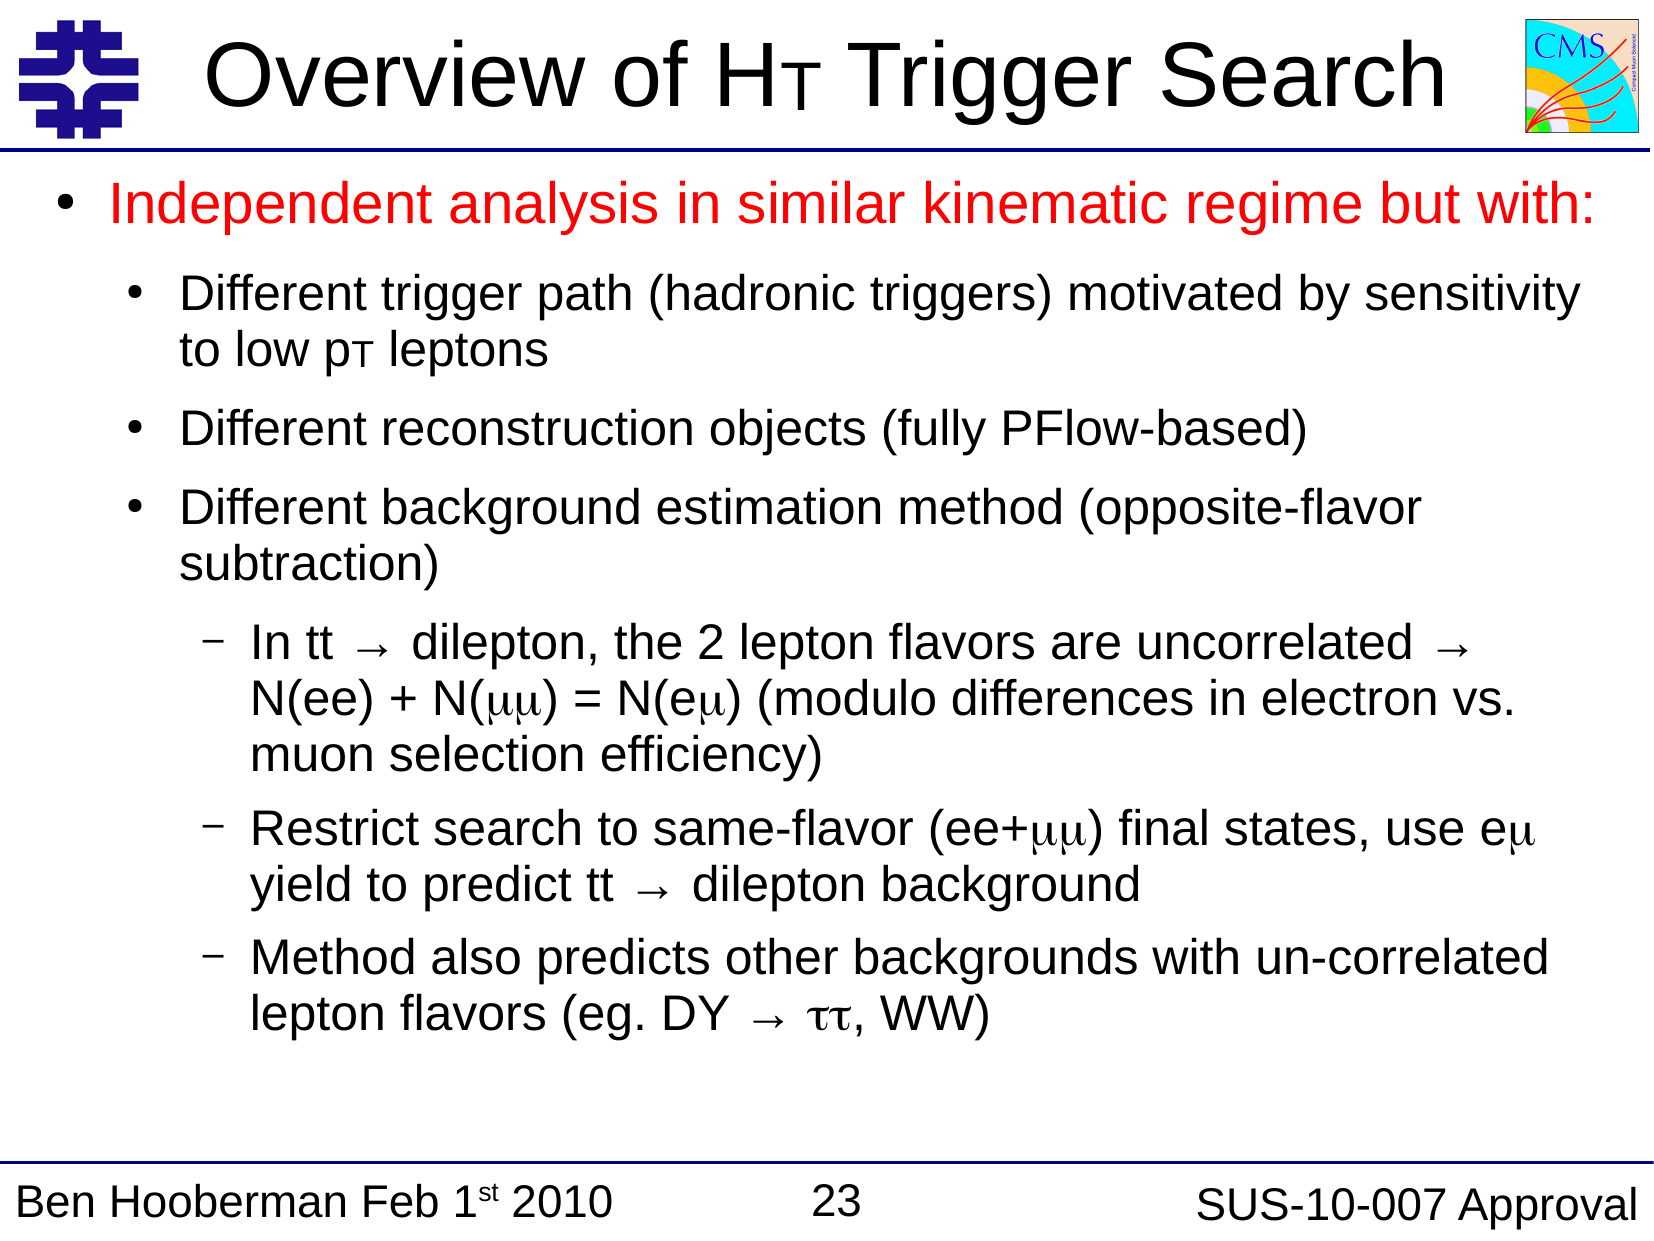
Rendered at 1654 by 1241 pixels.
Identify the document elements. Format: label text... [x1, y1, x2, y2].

title Overview of HT Trigger Search [0, 0, 1654, 151]
list Independent analysis in similar kinematic regime but with: Different trigger path (hadronic triggers) motivated by sensitivity to low pT leptons Different reconstruction objects (fully PFlow-based) Different background estimation method (opposite-flavor subtraction) In tt → dilepton, the 2 lepton flavors are uncorrelated → N(ee) + N(mm) = N(em) (modulo differences in electron vs. muon selection efficiency) Restrict search to same-flavor (ee+mm) final states, use em yield to predict tt → dilepton background Method also predicts other backgrounds with un-correlated lepton flavors (eg. DY → tt, WW) [37, 170, 1613, 1153]
